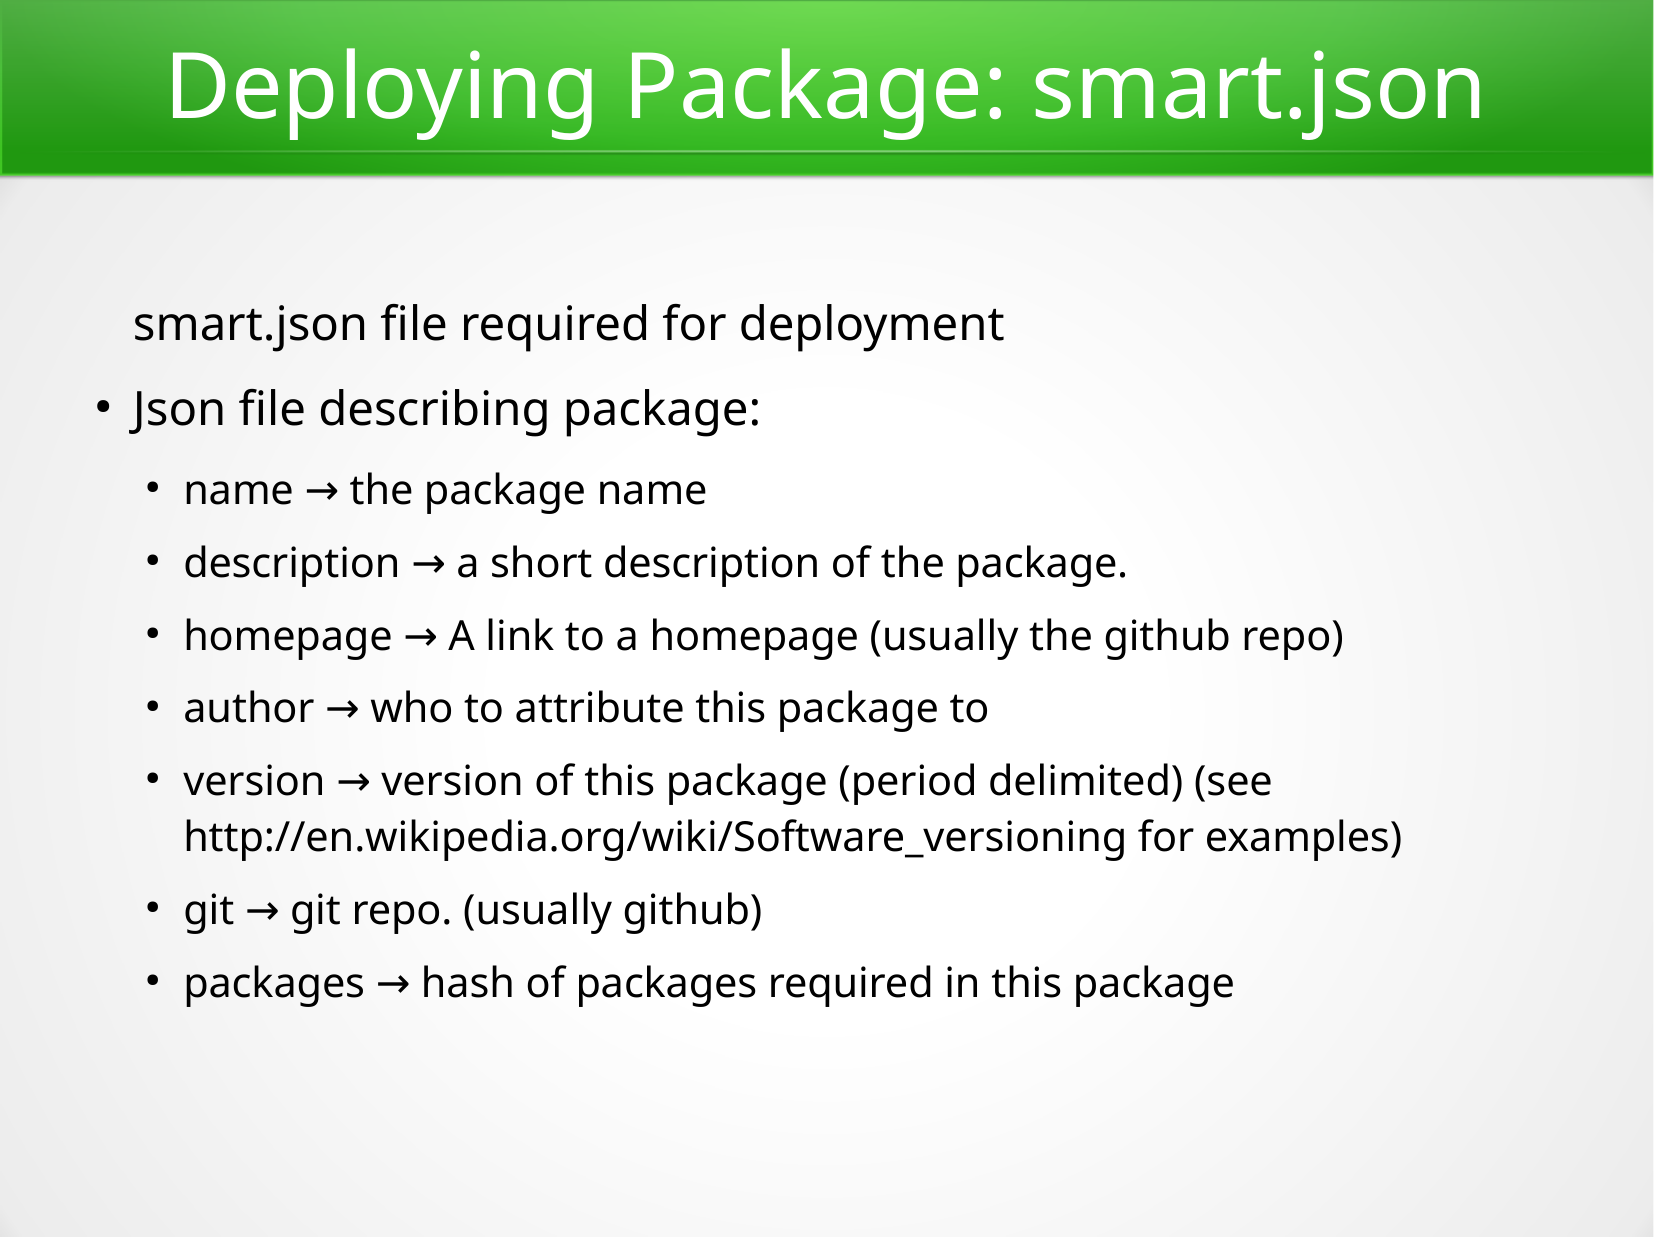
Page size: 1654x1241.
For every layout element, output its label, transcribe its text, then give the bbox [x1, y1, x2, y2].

list smart.json file required for deployment Json file describing package: name → the package name description → a short description of the package. homepage → A link to a homepage (usually the github repo) author → who to attribute this package to version → version of this package (period delimited) (see http://en.wikipedia.org/wiki/Software_versioning for examples) git → git repo. (usually github) packages → hash of packages required in this package [82, 290, 1571, 1010]
picture [0, 0, 1654, 1237]
title Deploying Package: smart.json [82, 11, 1571, 154]
